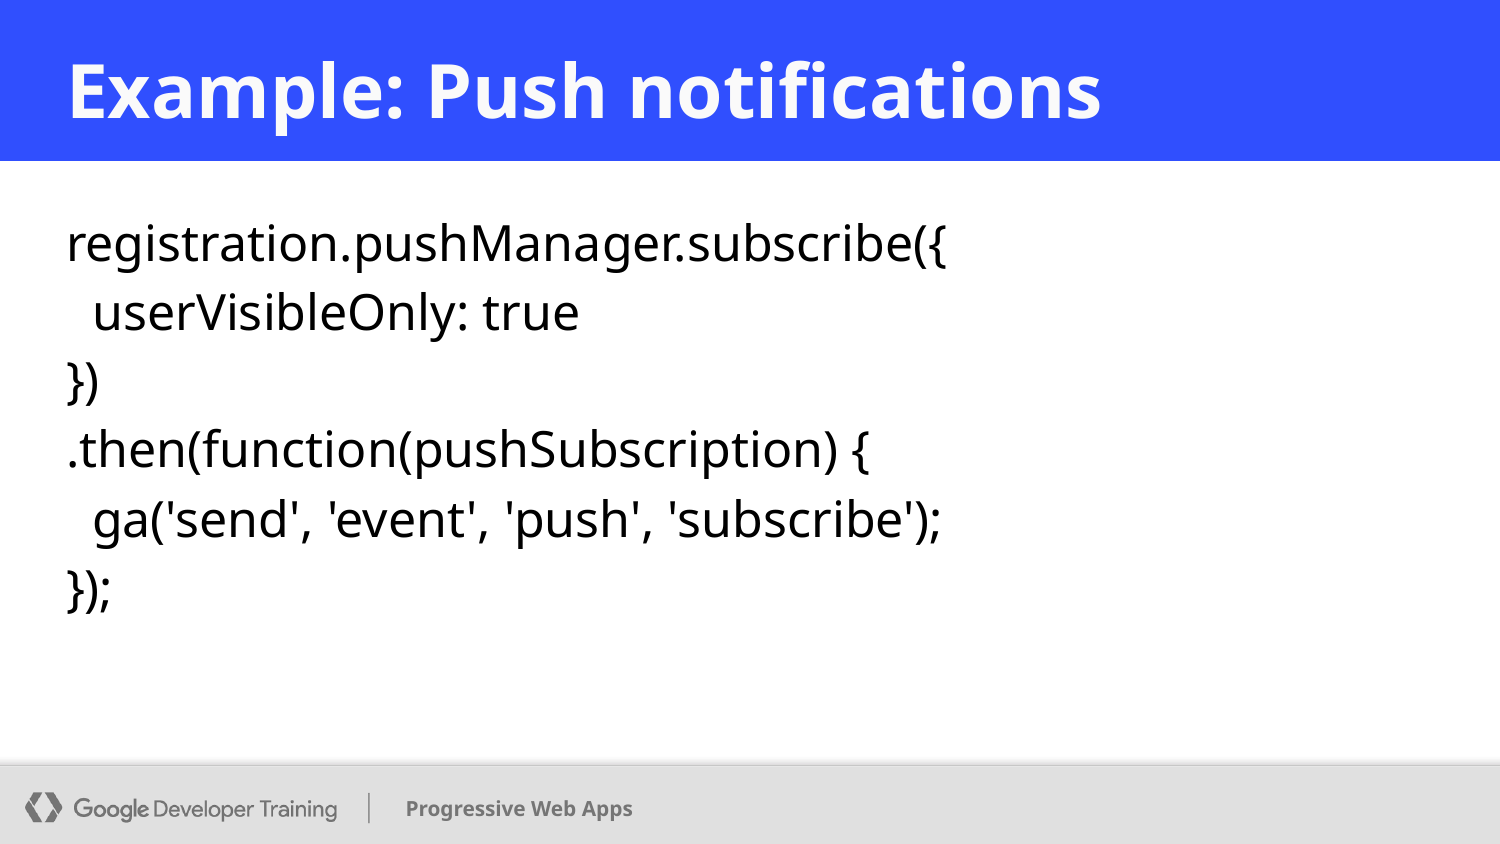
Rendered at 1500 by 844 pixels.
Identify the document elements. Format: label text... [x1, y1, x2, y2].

list registration.pushManager.subscribe({ userVisibleOnly: true }) .then(function(pushSubscription) { ga('send', 'event', 'push', 'subscribe'); }); [51, 187, 1449, 752]
title Example: Push notifications [51, 28, 1449, 122]
picture [0, 161, 1500, 844]
